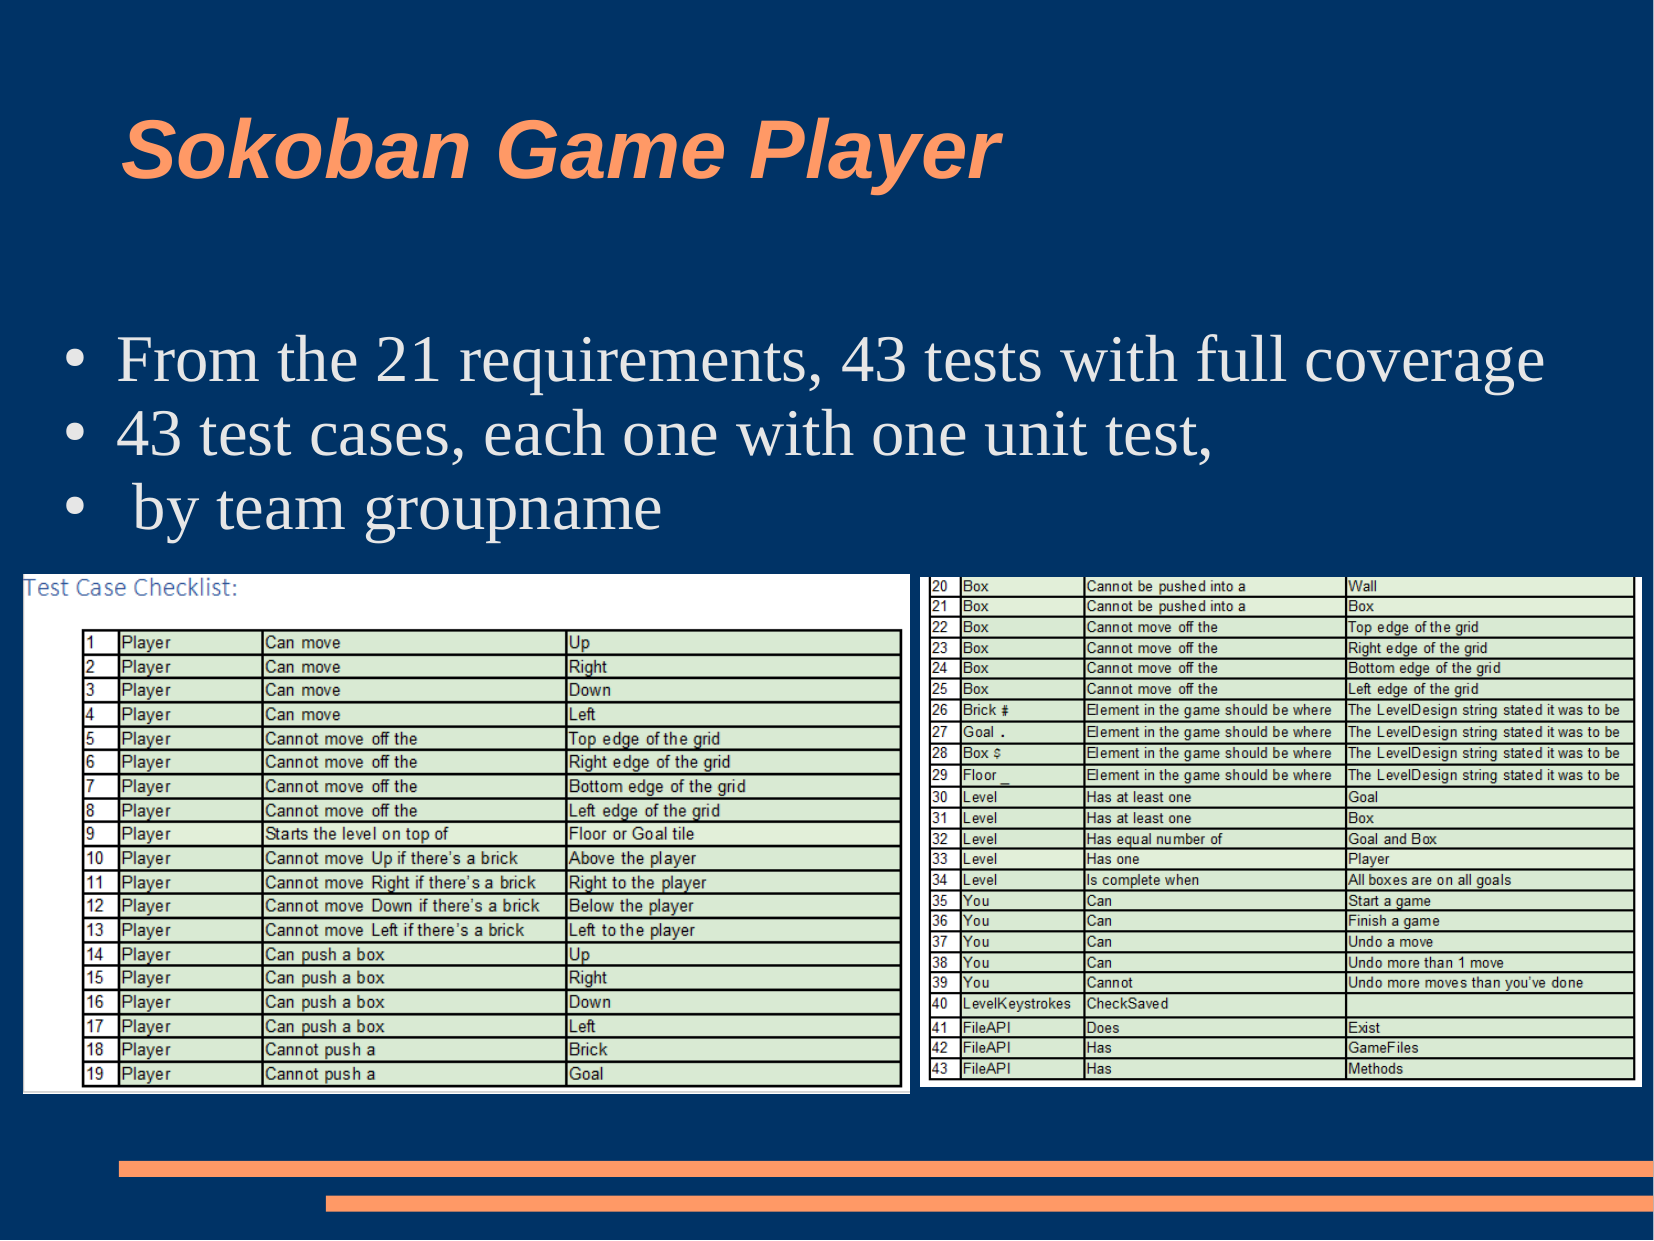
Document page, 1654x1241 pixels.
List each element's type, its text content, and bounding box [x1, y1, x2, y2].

title Sokoban Game Player [121, 46, 1534, 254]
picture [920, 577, 1642, 1087]
list From the 21 requirements, 43 tests with full coverage 43 test cases, each one with one unit test, by team groupname [27, 322, 1654, 1132]
picture [23, 574, 910, 1094]
